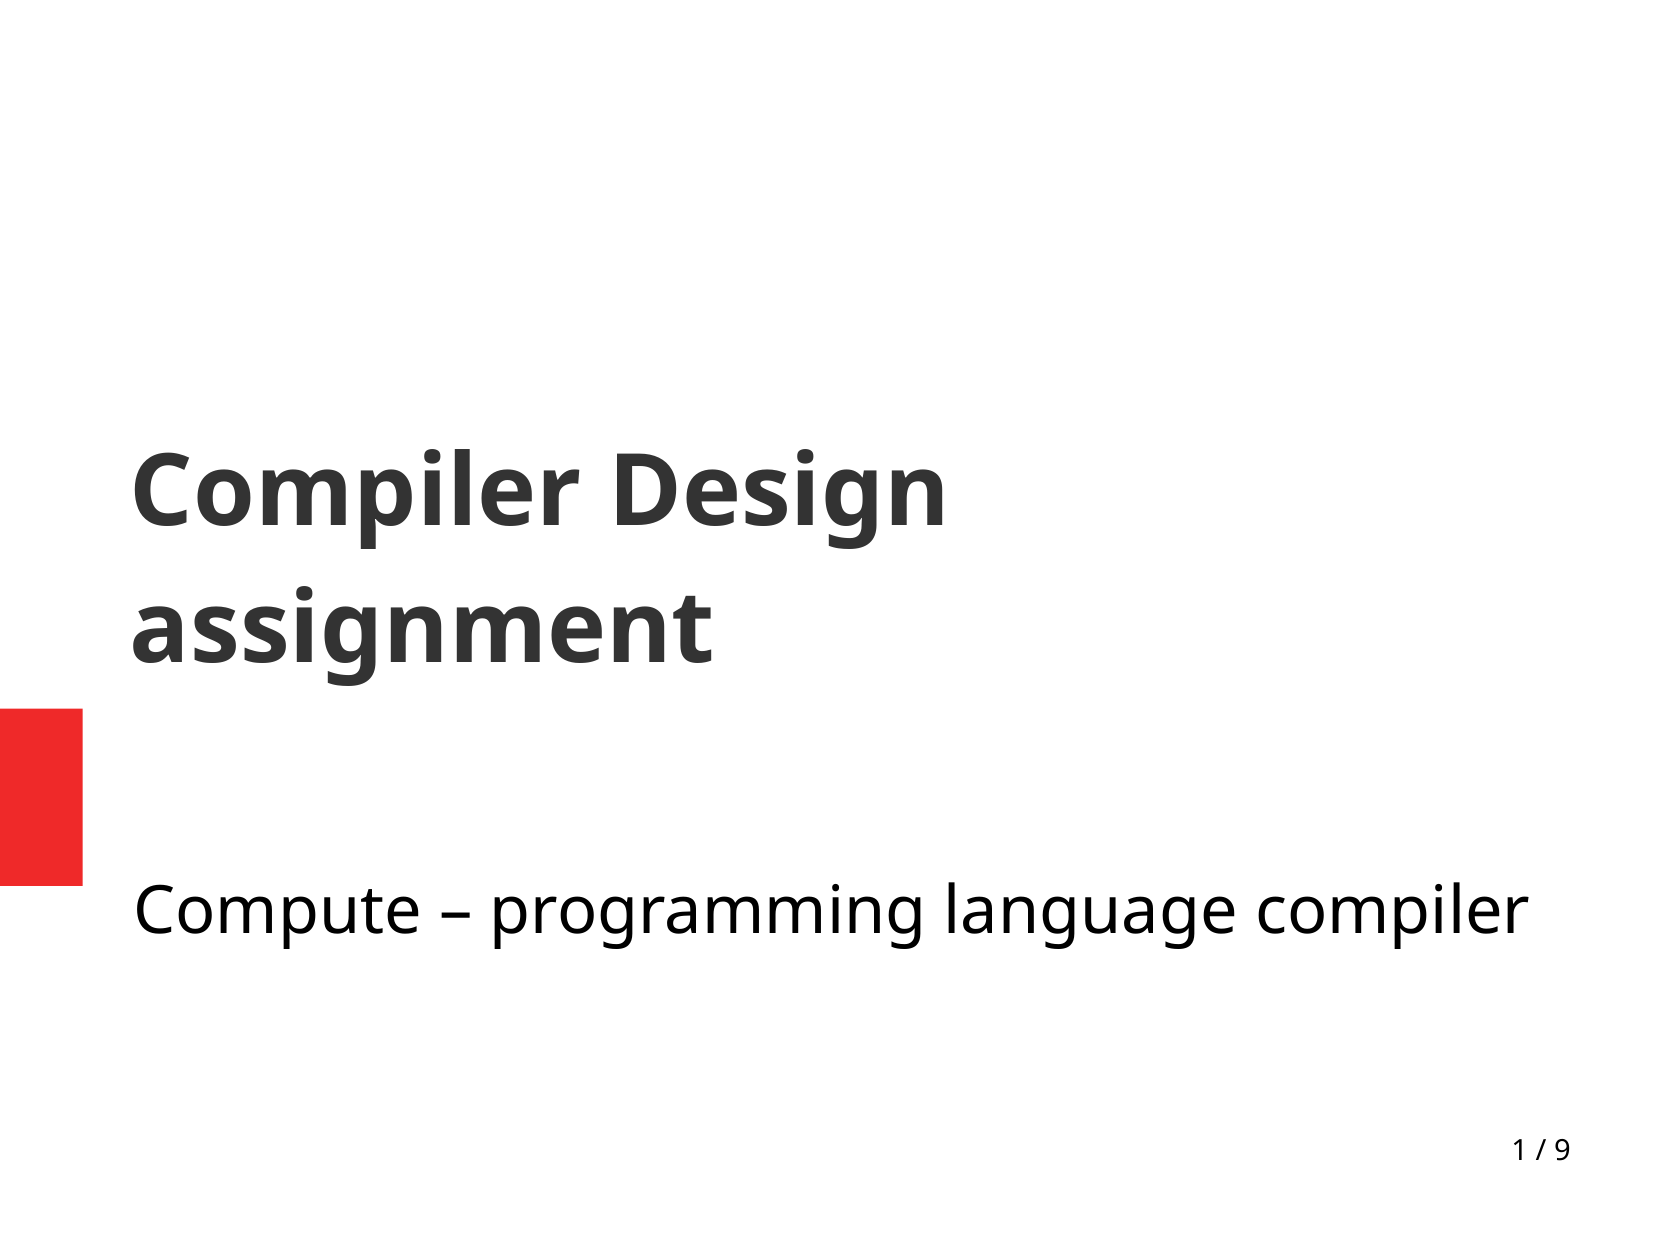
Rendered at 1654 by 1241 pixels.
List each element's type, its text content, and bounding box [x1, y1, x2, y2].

subtitle Compute – programming language compiler [129, 826, 1536, 988]
title Compiler Design assignment [129, 437, 1536, 674]
